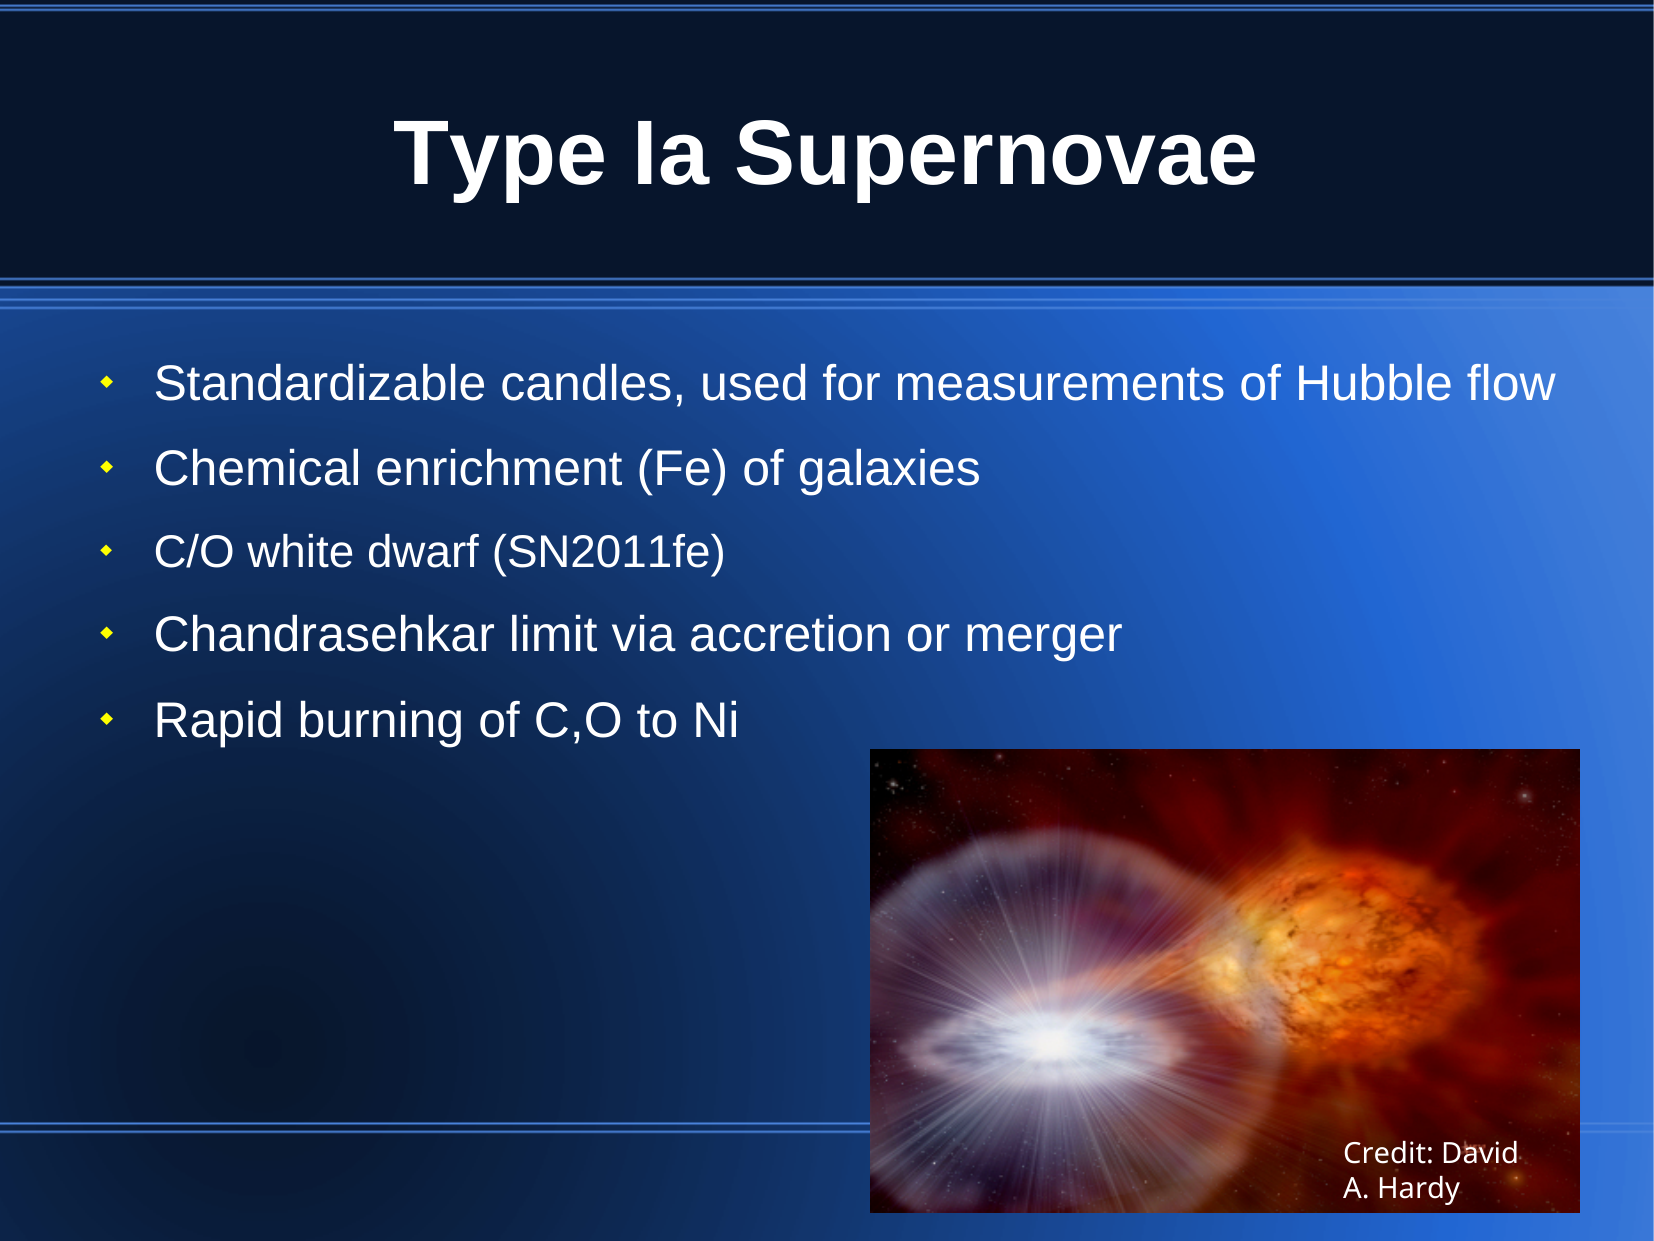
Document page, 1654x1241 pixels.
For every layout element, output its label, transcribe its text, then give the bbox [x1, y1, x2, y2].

list Standardizable candles, used for measurements of Hubble flow Chemical enrichment (Fe) of galaxies C/O white dwarf (SN2011fe) Chandrasehkar limit via accretion or merger Rapid burning of C,O to Ni [82, 355, 1571, 1174]
title Type Ia Supernovae [82, 49, 1571, 257]
text_box Credit: David A. Hardy [1328, 1126, 1560, 1213]
picture [0, 0, 1654, 1241]
